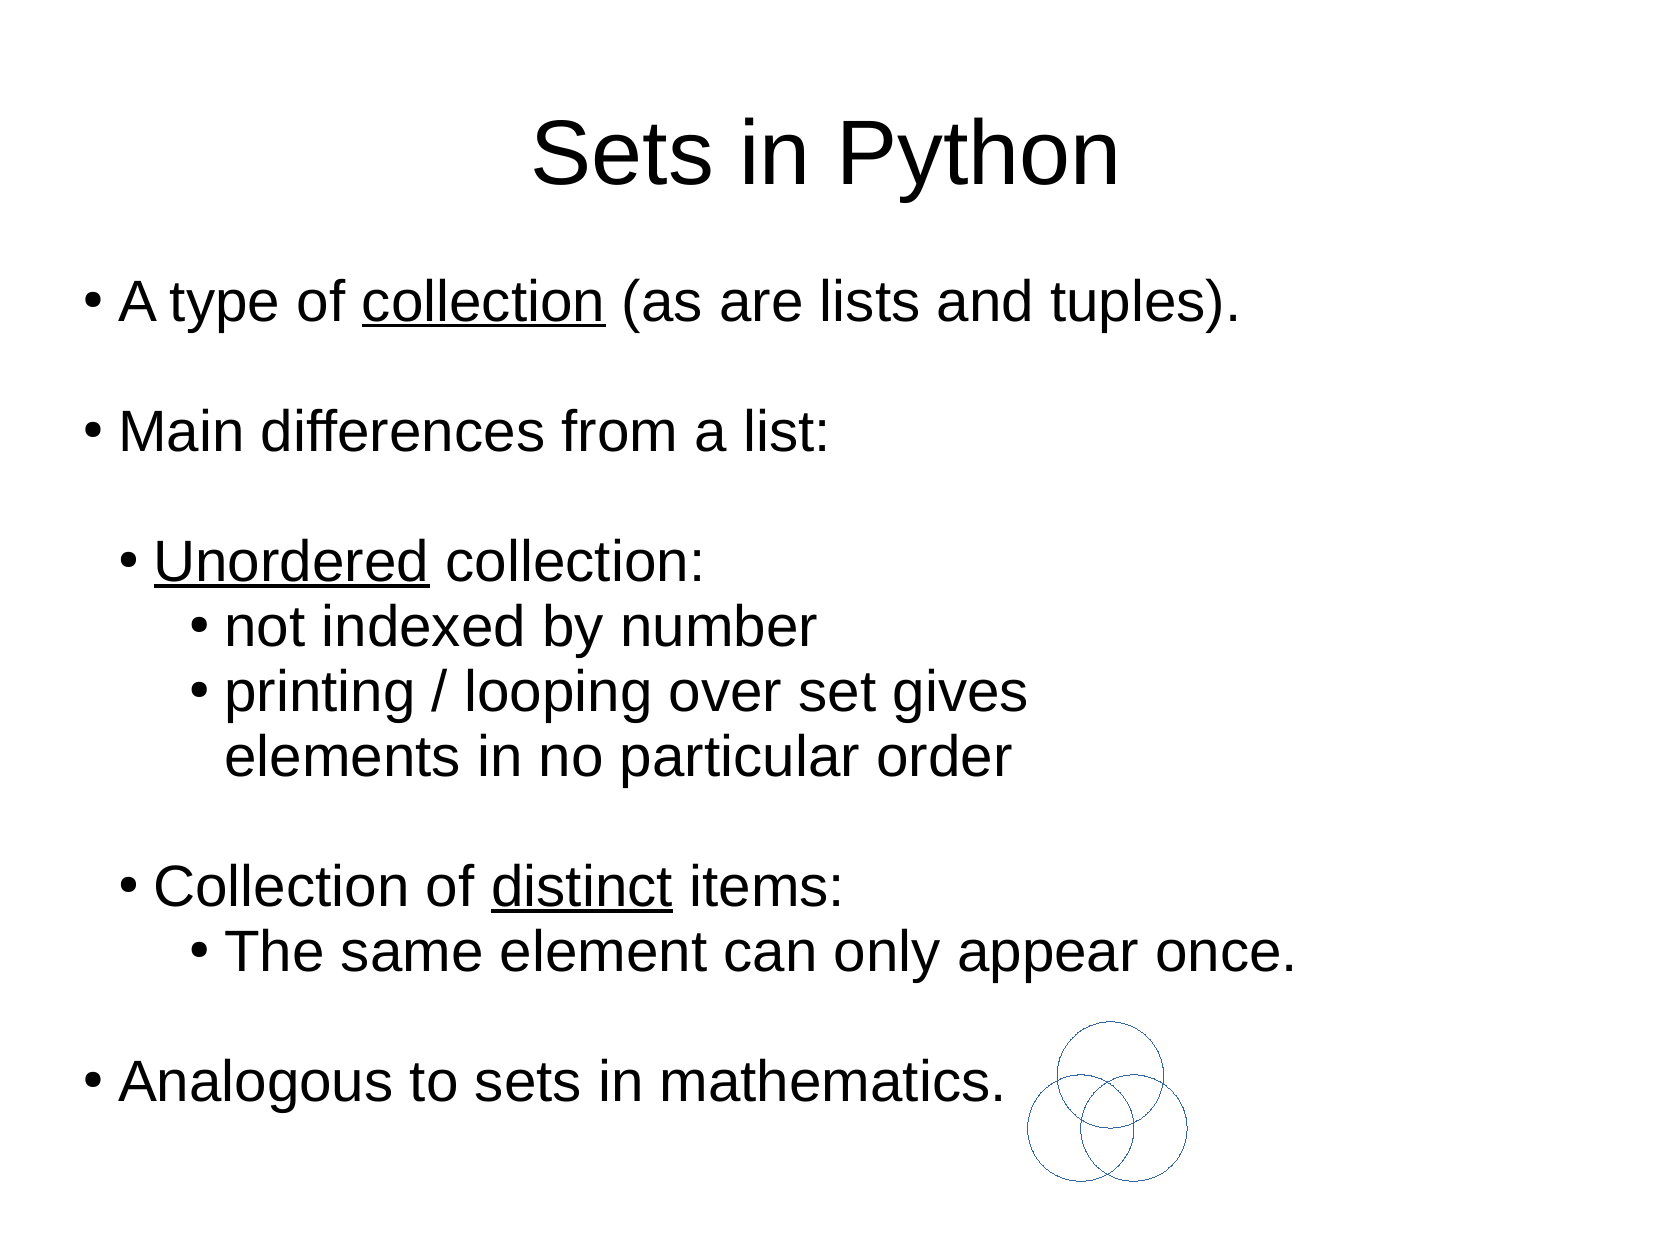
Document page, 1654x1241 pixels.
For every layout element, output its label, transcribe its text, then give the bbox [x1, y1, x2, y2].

subtitle A type of collection (as are lists and tuples). Main differences from a list: Unordered collection: not indexed by number printing / looping over set gives elements in no particular order Collection of distinct items: The same element can only appear once. Analogous to sets in mathematics. [82, 266, 1571, 1116]
title Sets in Python [82, 49, 1571, 257]
